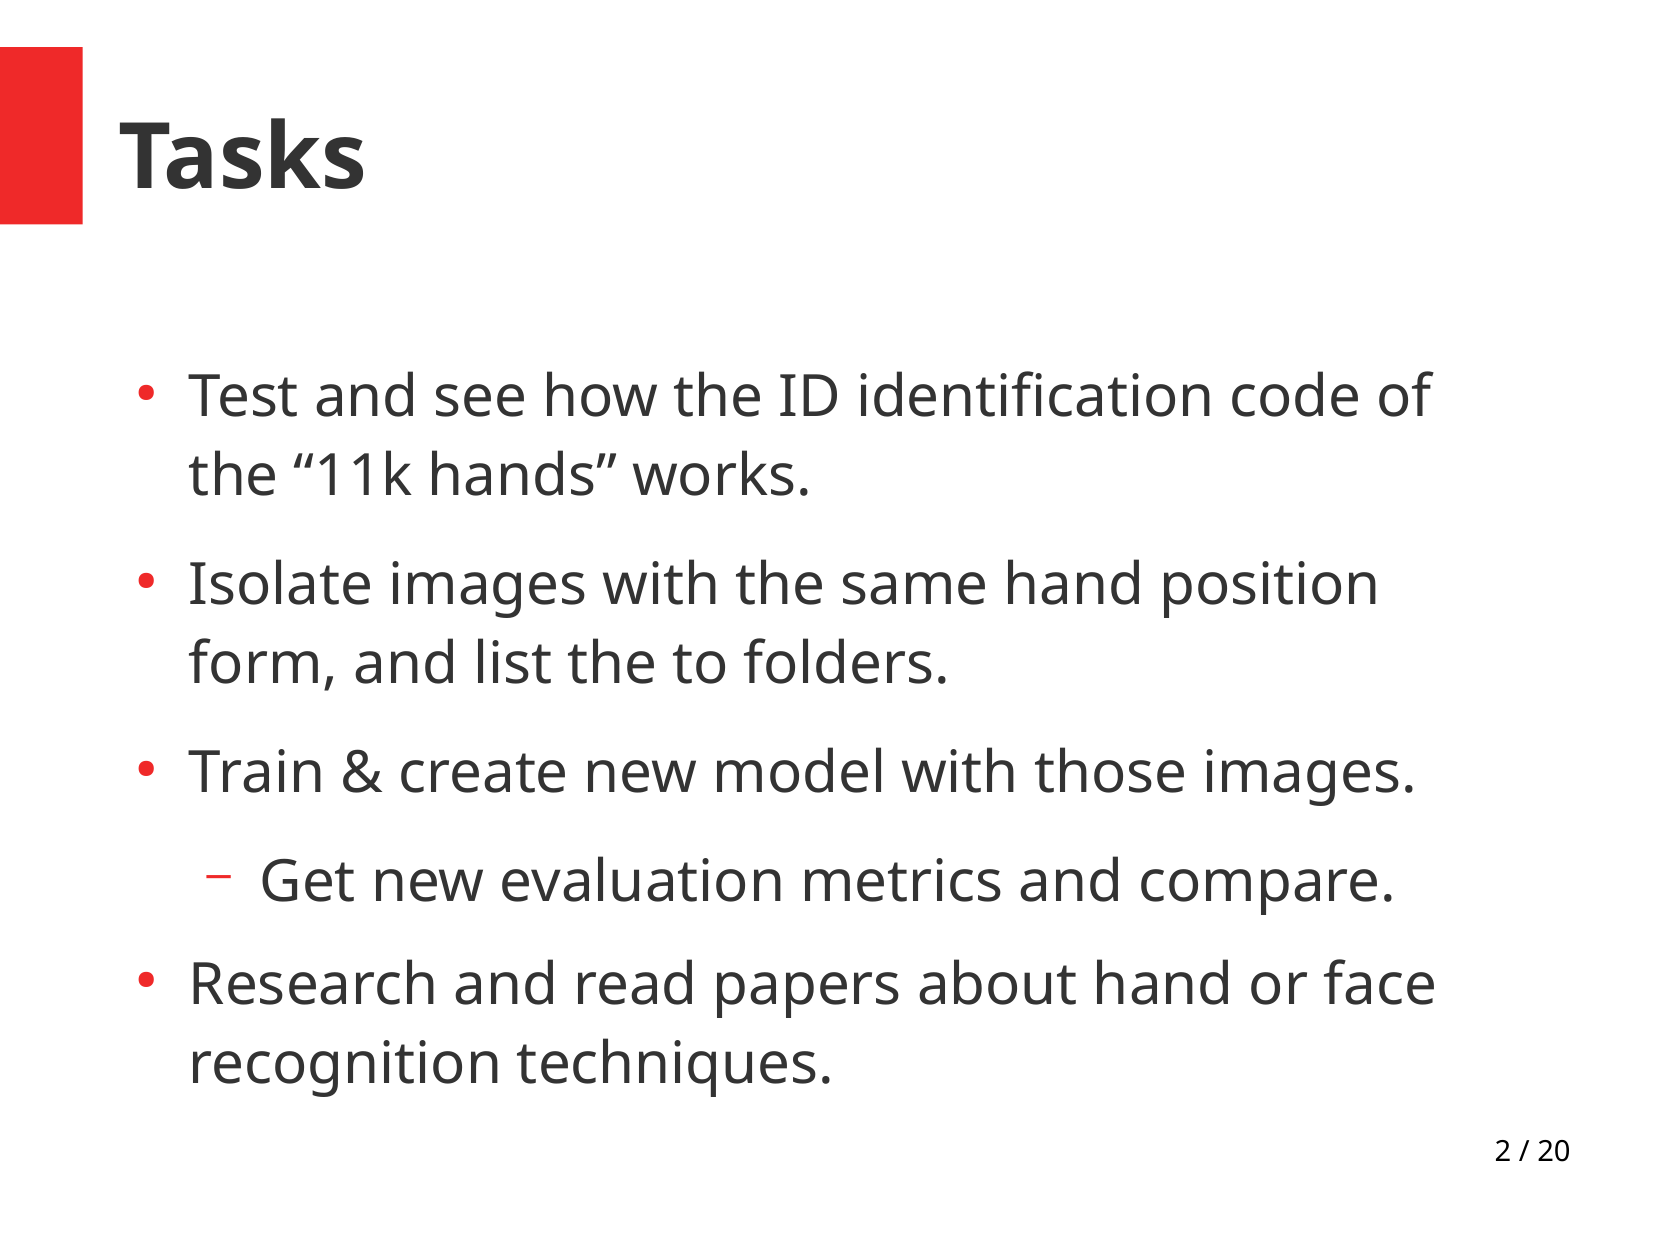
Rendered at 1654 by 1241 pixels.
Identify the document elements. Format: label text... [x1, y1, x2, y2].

title Tasks [118, 49, 1571, 257]
list Test and see how the ID identification code of the “11k hands” works. Isolate images with the same hand position form, and list the to folders. Train & create new model with those images. Get new evaluation metrics and compare. Research and read papers about hand or face recognition techniques. [118, 354, 1536, 1074]
chart [560, 553, 1094, 687]
